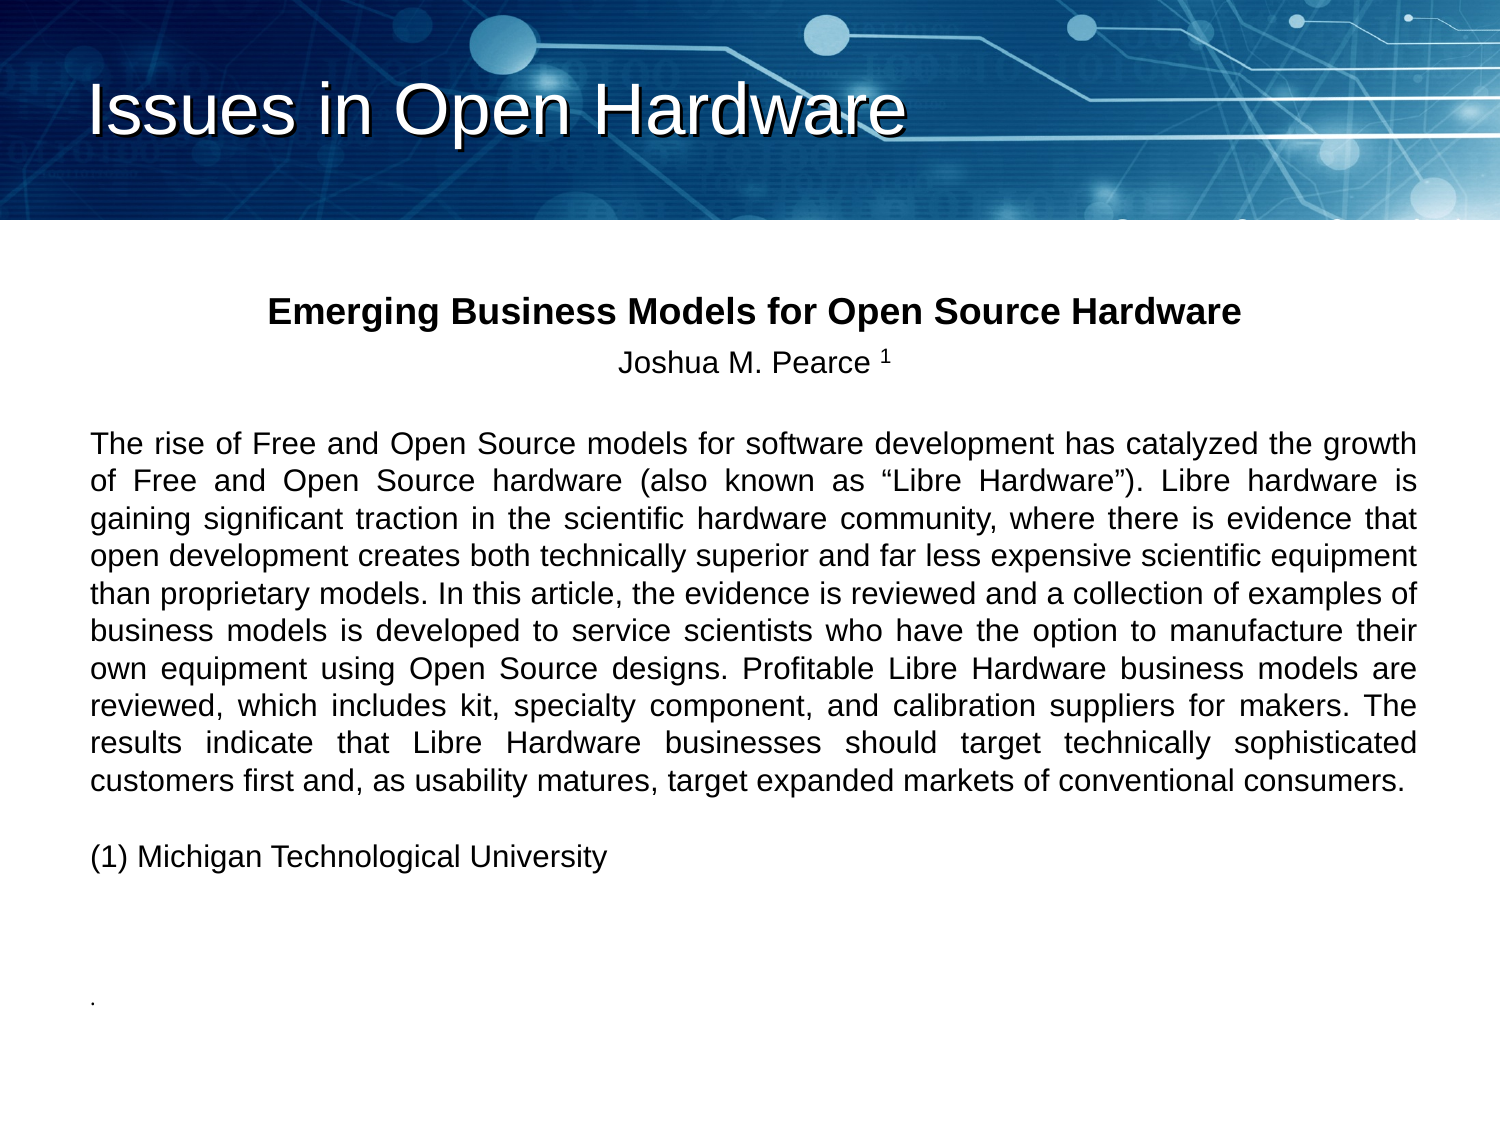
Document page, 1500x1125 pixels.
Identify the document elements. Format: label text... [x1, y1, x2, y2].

text_box (1) Michigan Technological University [75, 829, 661, 920]
title Issues in Open Hardware [71, 2, 1500, 220]
list Emerging Business Models for Open Source Hardware Joshua M. Pearce 1 The rise of Free and Open Source models for software development has catalyzed the growth of Free and Open Source hardware (also known as “Libre Hardware”). Libre hardware is gaining significant traction in the scientific hardware community, where there is evidence that open development creates both technically superior and far less expensive scientific equipment than proprietary models. In this article, the evidence is reviewed and a collection of examples of business models is developed to service scientists who have the option to manufacture their own equipment using Open Source designs. Profitable Libre Hardware business models are reviewed, which includes kit, specialty component, and calibration suppliers for makers. The results indicate that Libre Hardware businesses should target technically sophisticated customers first and, as usability matures, target expanded markets of conventional consumers. . [75, 292, 1435, 1050]
picture [0, 0, 1500, 220]
